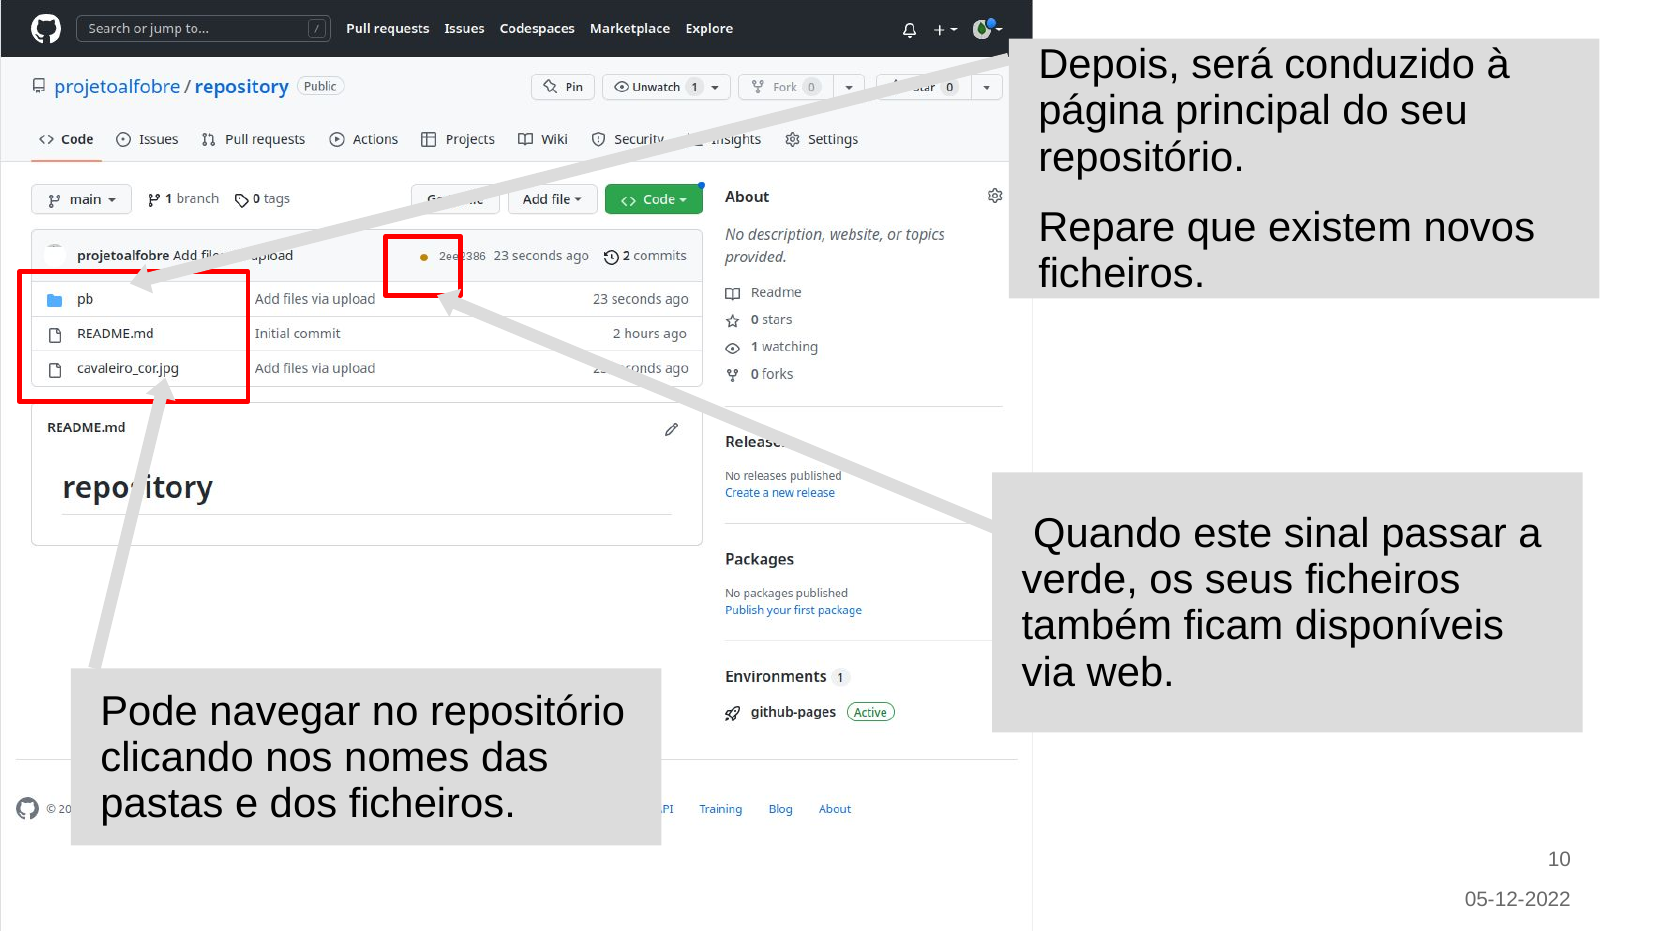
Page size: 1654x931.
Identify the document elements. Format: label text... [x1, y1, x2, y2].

picture [22, 274, 246, 399]
picture [388, 239, 458, 293]
list Pode navegar no repositório clicando nos nomes das pastas e dos ficheiros. [70, 668, 662, 846]
list Quando este sinal passar a verde, os seus ficheiros também ficam disponíveis via web. [992, 472, 1583, 733]
list Depois, será conduzido à página principal do seu repositório. Repare que existem novos ficheiros. [1008, 38, 1600, 299]
picture [0, 0, 1033, 931]
